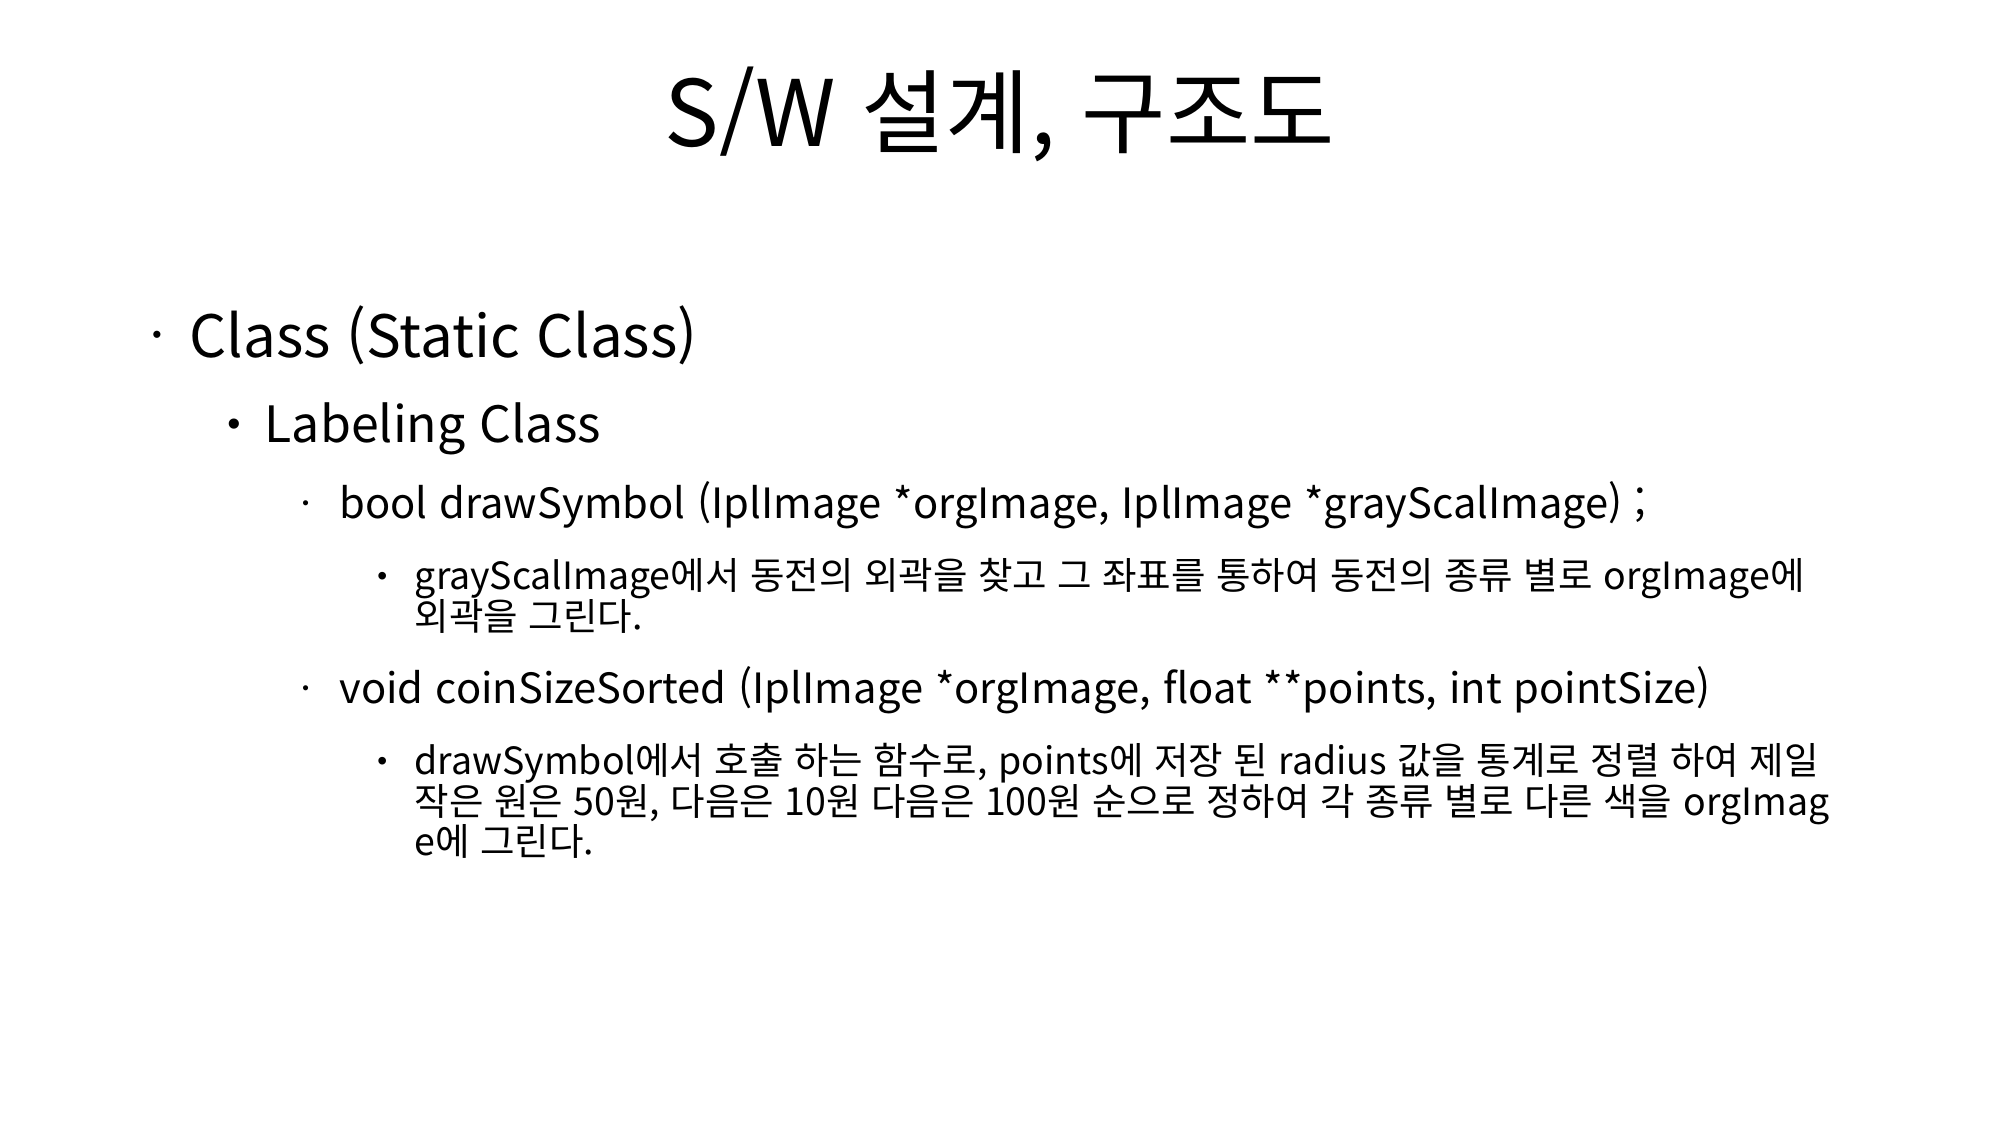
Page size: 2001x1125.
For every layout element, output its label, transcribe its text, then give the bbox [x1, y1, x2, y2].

list Class (Static Class) Labeling Class bool drawSymbol (IplImage *orgImage, IplImage *grayScalImage) ; grayScalImage에서 동전의 외곽을 찾고 그 좌표를 통하여 동전의 종류 별로 orgImage에 외곽을 그린다. void coinSizeSorted (IplImage *orgImage, float **points, int pointSize) drawSymbol에서 호출 하는 함수로, points에 저장 된 radius 값을 통계로 정렬 하여 제일 작은 원은 50원, 다음은 10원 다음은 100원 순으로 정하여 각 종류 별로 다른 색을 orgImage에 그린다. [137, 299, 1863, 1014]
title S/W 설계, 구조도 [137, 59, 1863, 278]
